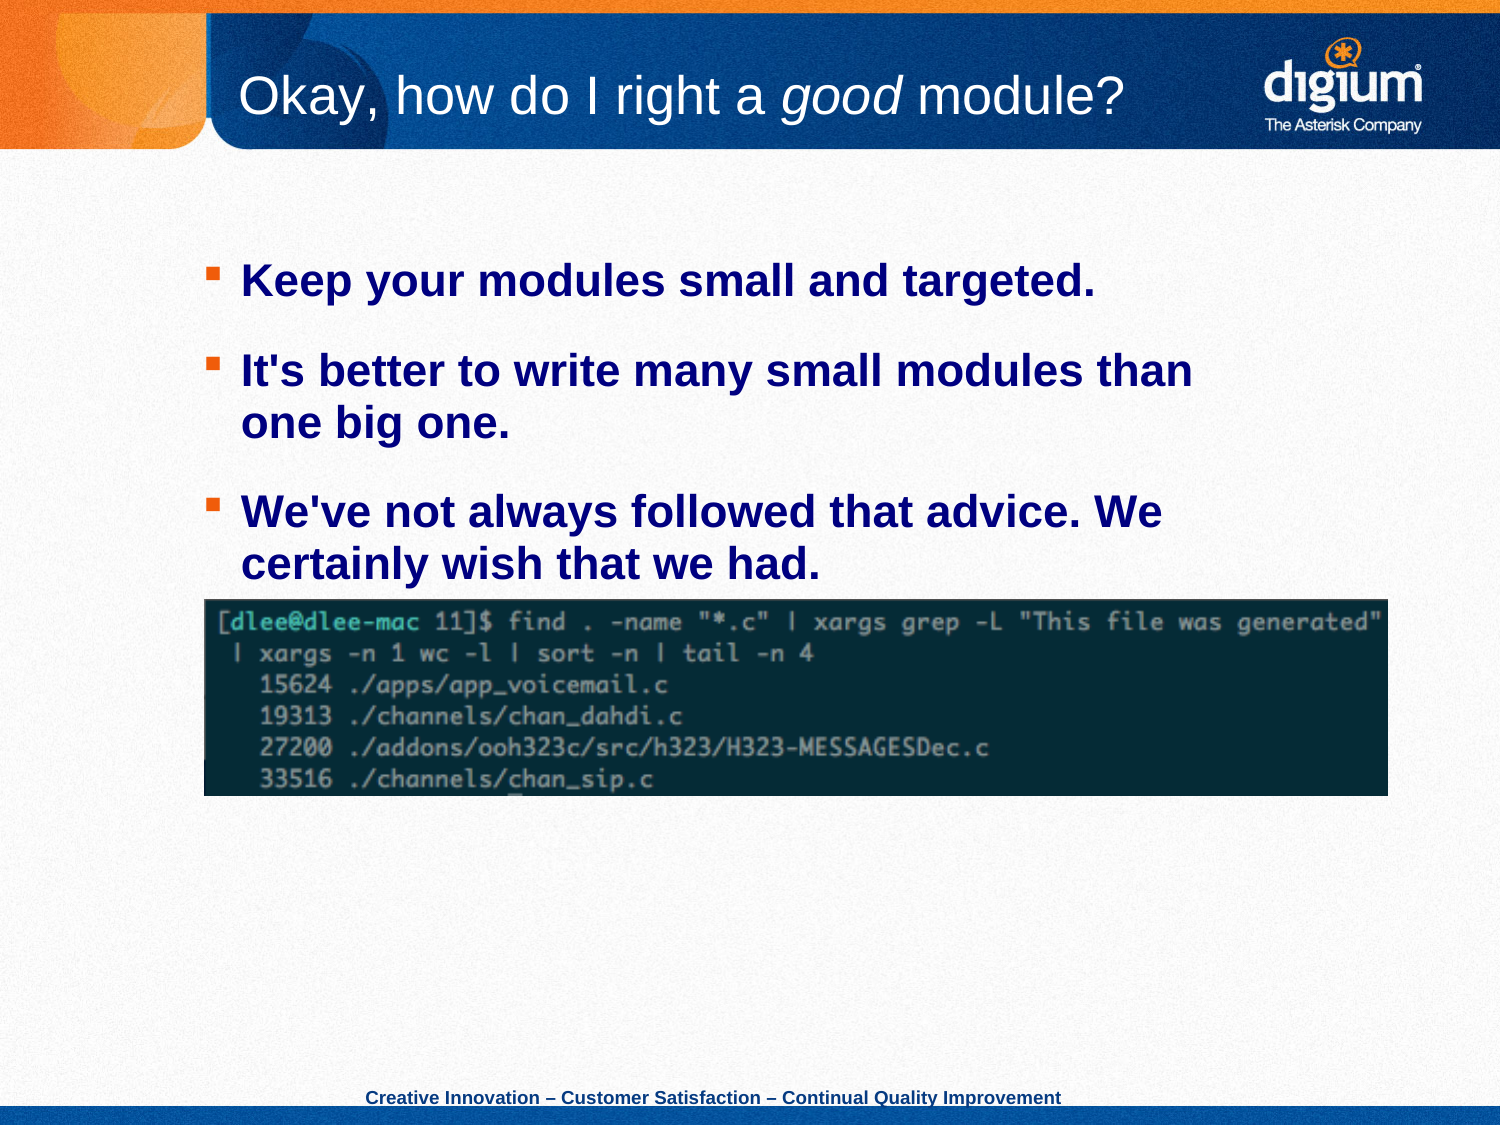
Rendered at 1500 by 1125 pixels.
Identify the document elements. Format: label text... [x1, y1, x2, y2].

title Okay, how do I right a good module? [238, 27, 1243, 127]
picture [0, 0, 1500, 1125]
list Keep your modules small and targeted. It's better to write many small modules than one big one. We've not always followed that advice. We certainly wish that we had. [187, 247, 1282, 901]
